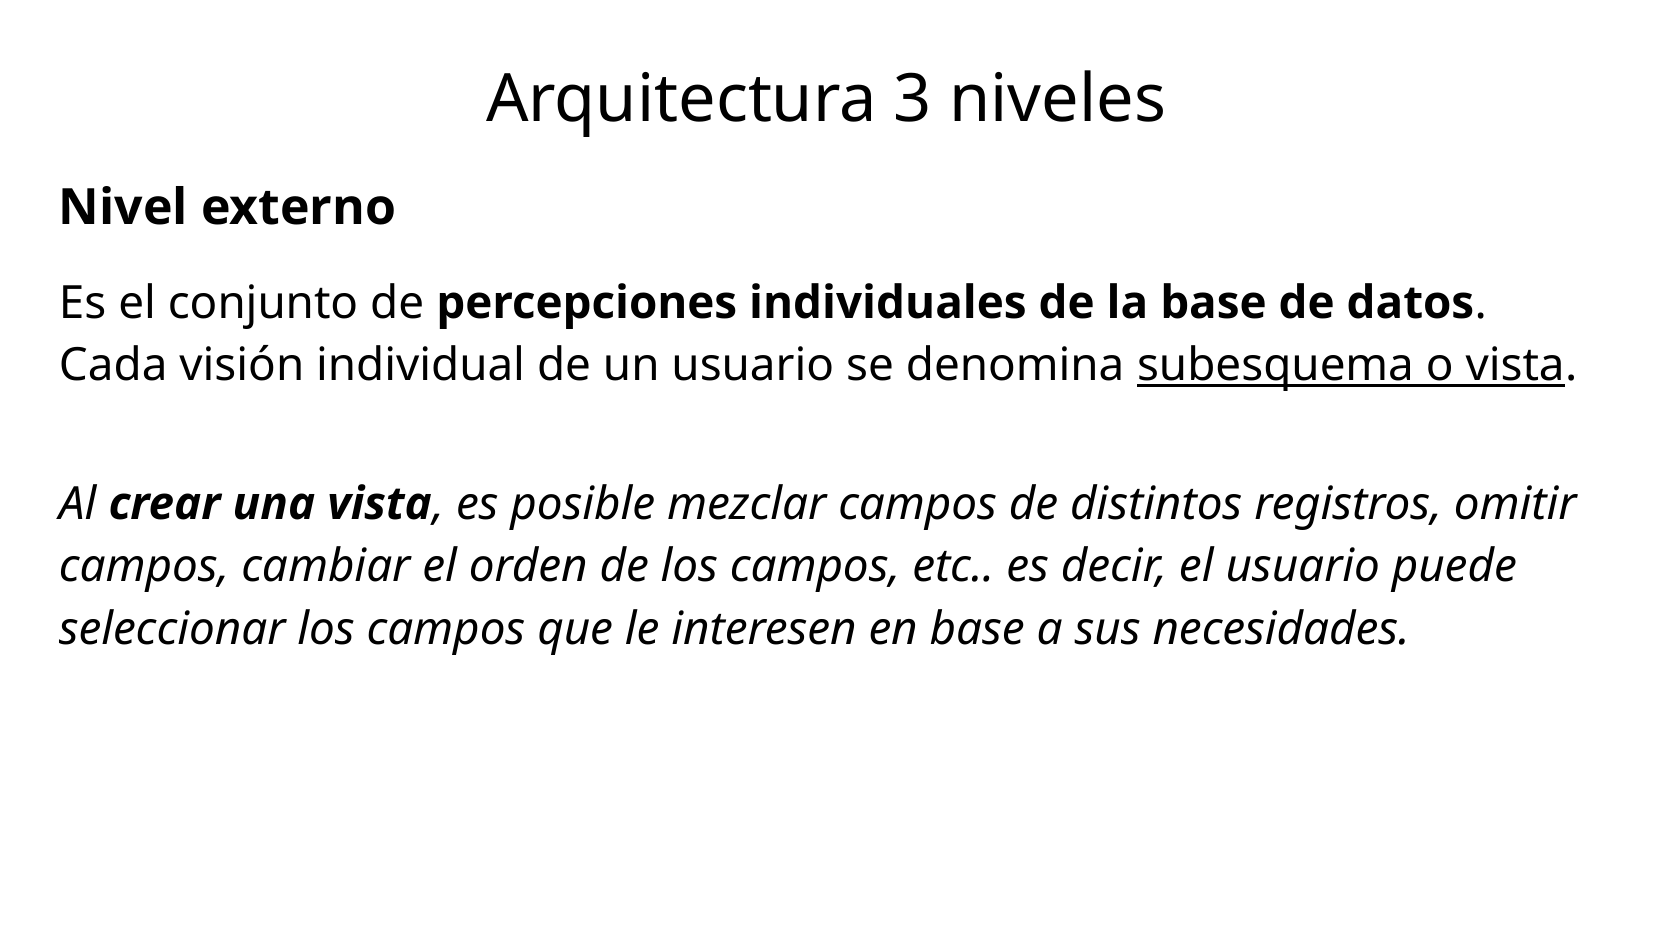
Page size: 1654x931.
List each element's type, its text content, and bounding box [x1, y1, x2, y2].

list Nivel externo Es el conjunto de percepciones individuales de la base de datos. Cada visión individual de un usuario se denomina subesquema o vista. Al crear una vista, es posible mezclar campos de distintos registros, omitir campos, cambiar el orden de los campos, etc.. es decir, el usuario puede seleccionar los campos que le interesen en base a sus necesidades. [59, 171, 1583, 821]
title Arquitectura 3 niveles [82, 37, 1571, 154]
